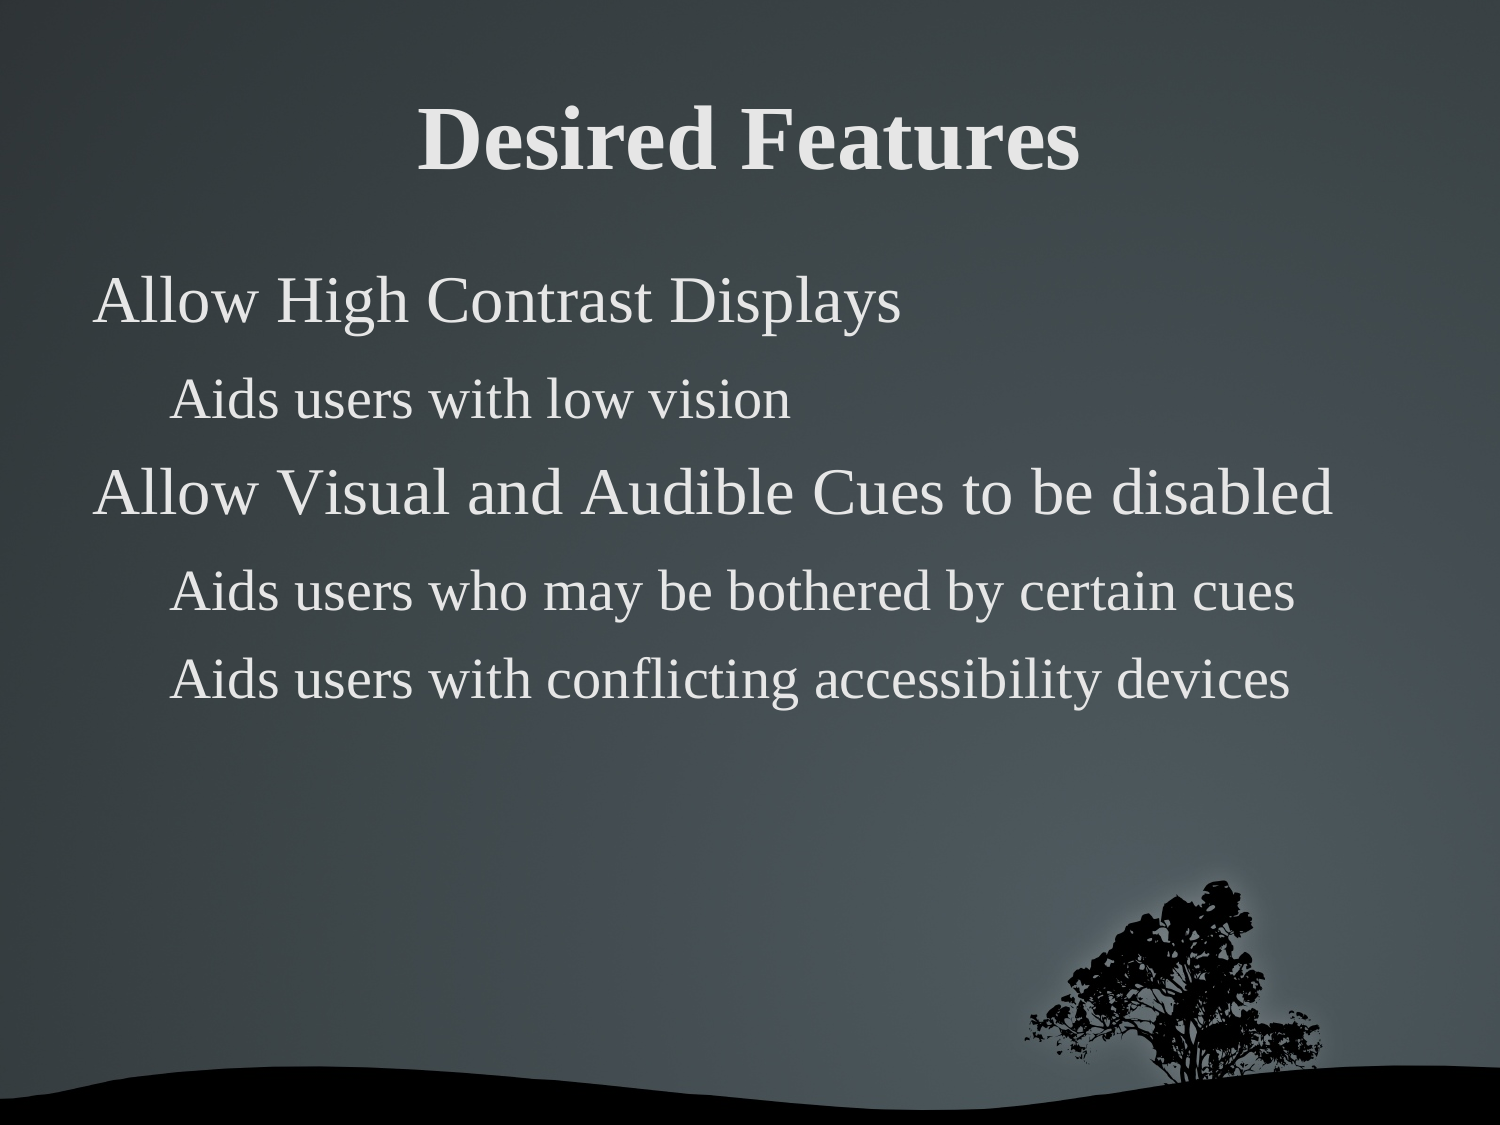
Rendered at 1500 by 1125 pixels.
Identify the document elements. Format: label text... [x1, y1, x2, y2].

list Allow High Contrast Displays Aids users with low vision Allow Visual and Audible Cues to be disabled Aids users who may be bothered by certain cues Aids users with conflicting accessibility devices [75, 263, 1425, 1006]
picture [0, 0, 1500, 1125]
title Desired Features [75, 37, 1425, 241]
